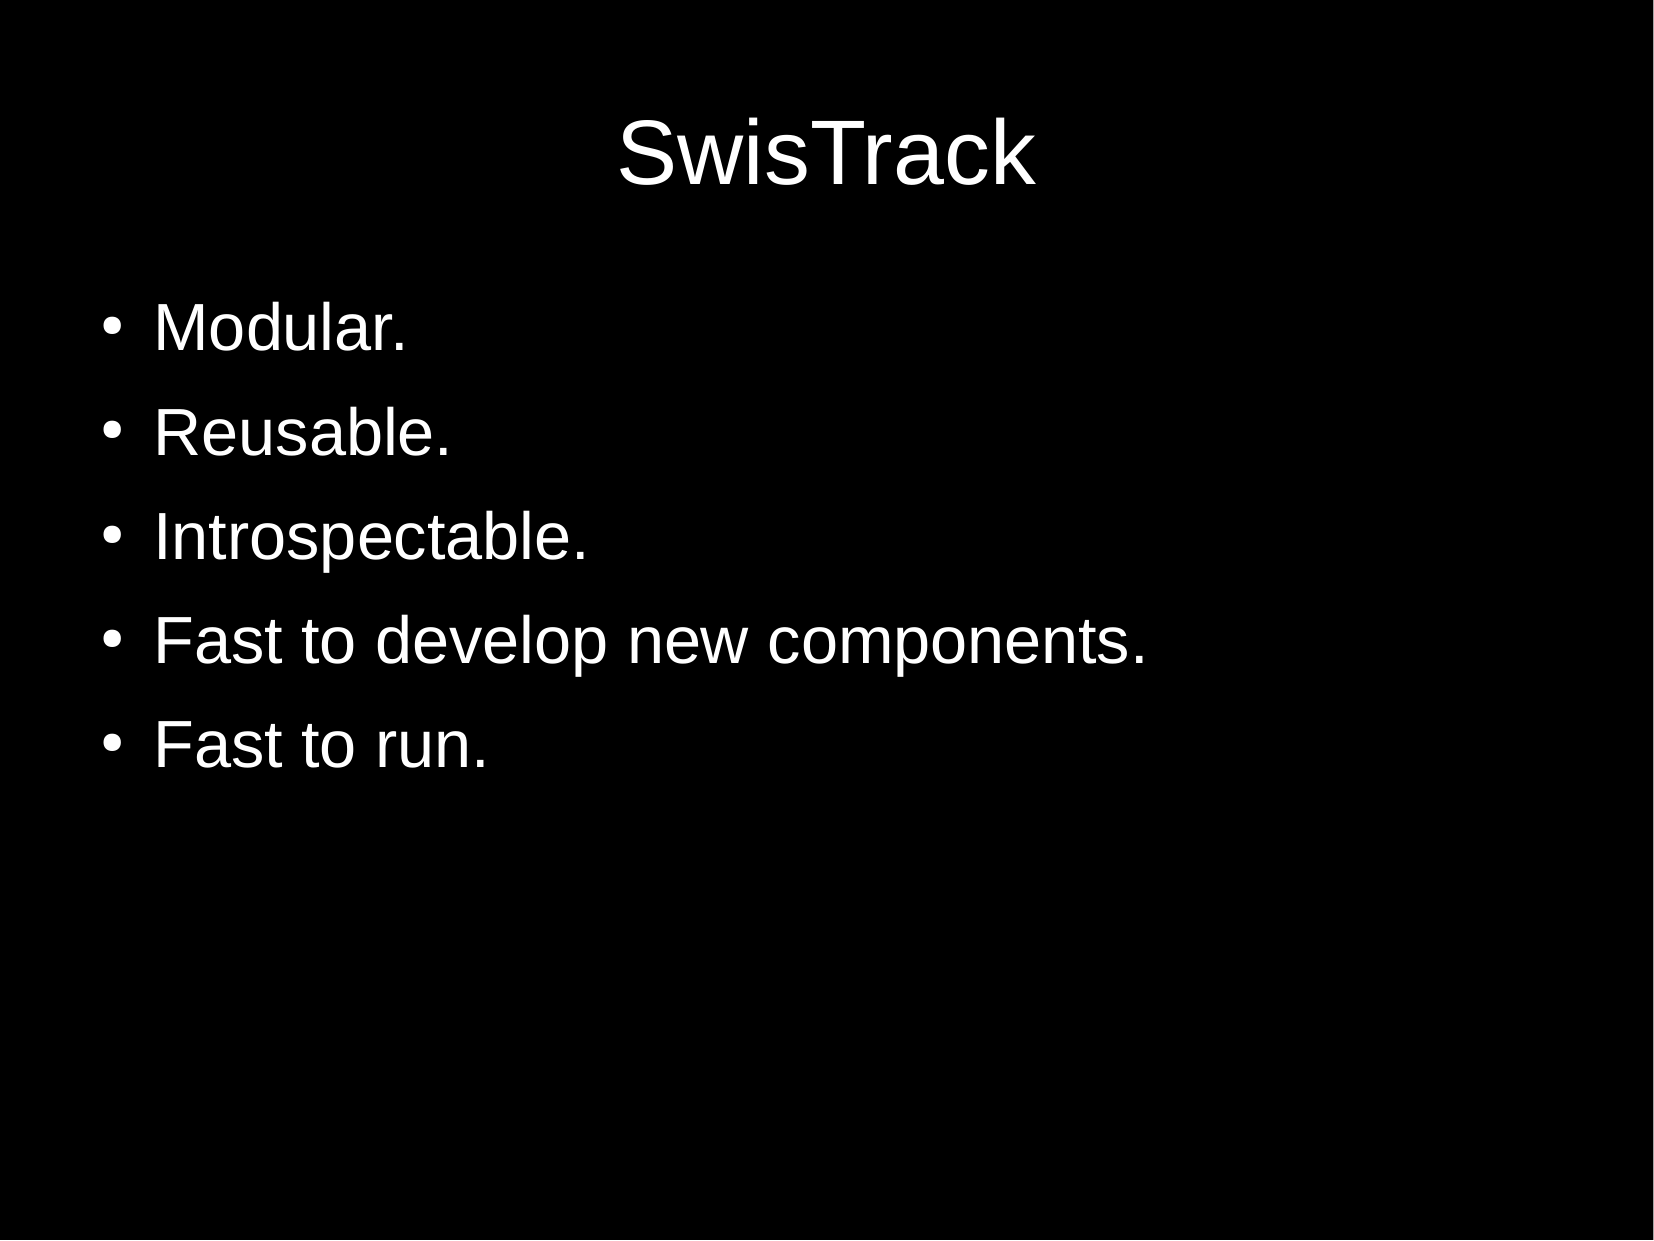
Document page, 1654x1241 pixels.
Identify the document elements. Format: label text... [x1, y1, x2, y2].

list Modular. Reusable. Introspectable. Fast to develop new components. Fast to run. [82, 290, 1571, 1109]
title SwisTrack [82, 49, 1571, 257]
